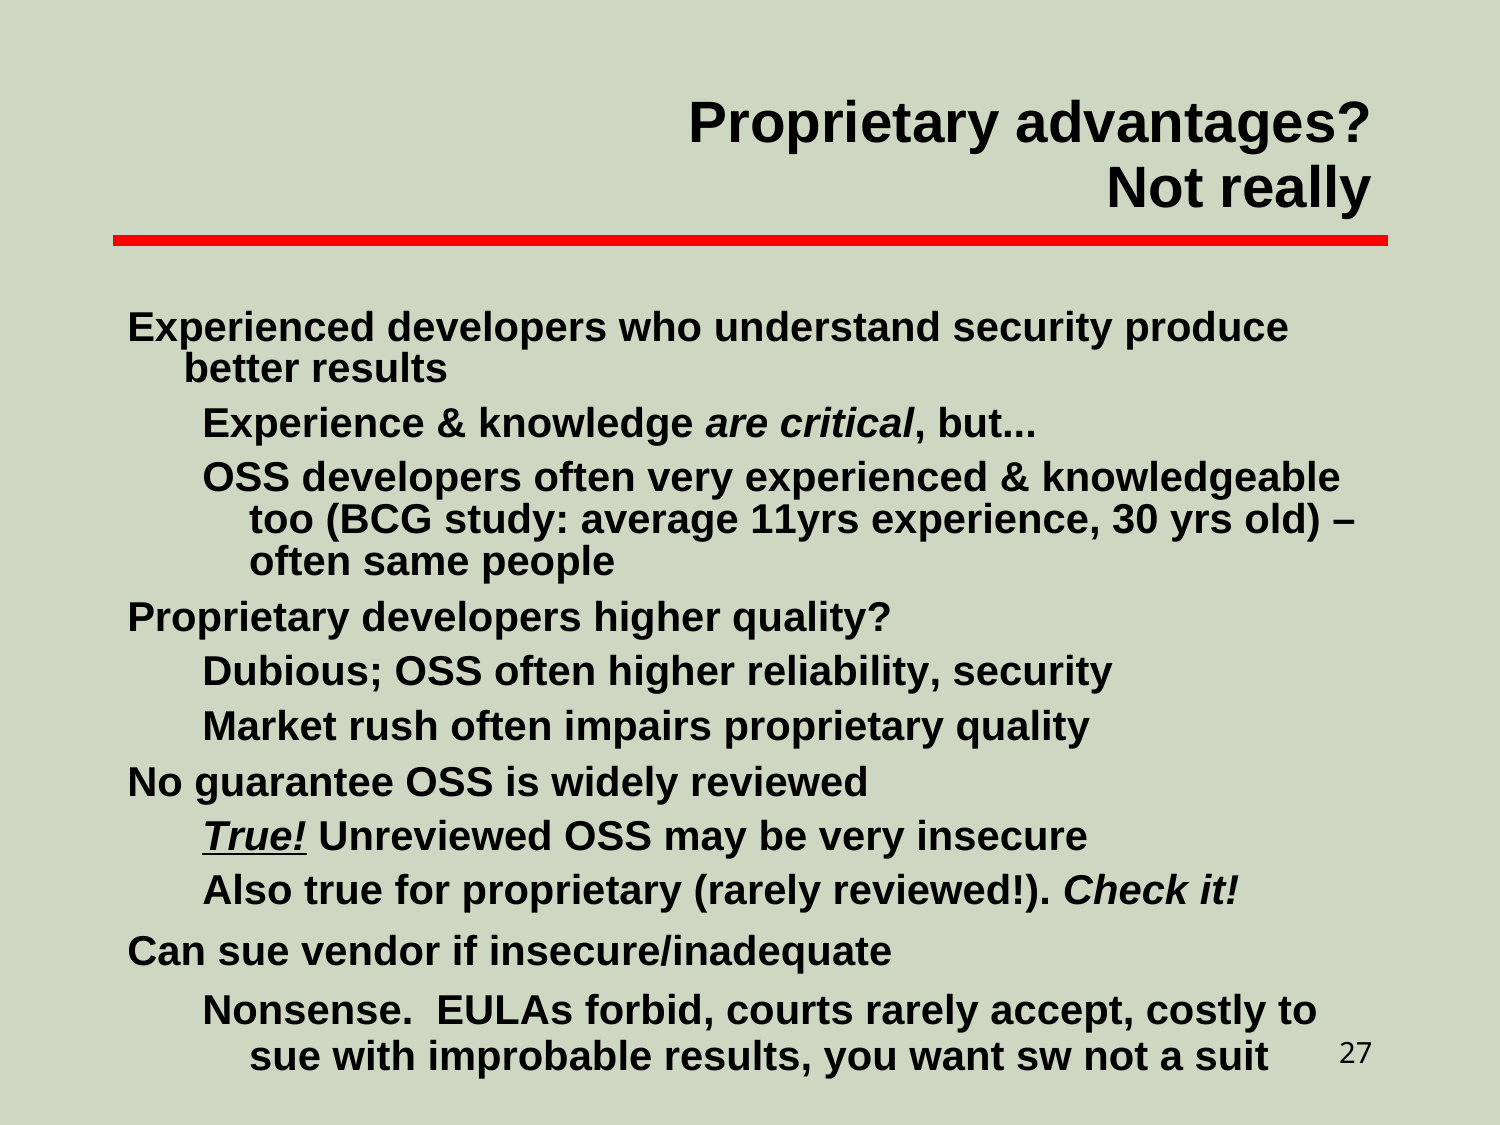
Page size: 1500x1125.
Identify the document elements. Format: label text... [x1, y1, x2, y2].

list Experienced developers who understand security produce better results Experience & knowledge are critical, but... OSS developers often very experienced & knowledgeable too (BCG study: average 11yrs experience, 30 yrs old) – often same people Proprietary developers higher quality? Dubious; OSS often higher reliability, security Market rush often impairs proprietary quality No guarantee OSS is widely reviewed True! Unreviewed OSS may be very insecure Also true for proprietary (rarely reviewed!). Check it! Can sue vendor if insecure/inadequate Nonsense. EULAs forbid, courts rarely accept, costly to sue with improbable results, you want sw not a suit [112, 299, 1388, 1092]
title Proprietary advantages? Not really [337, 81, 1388, 228]
